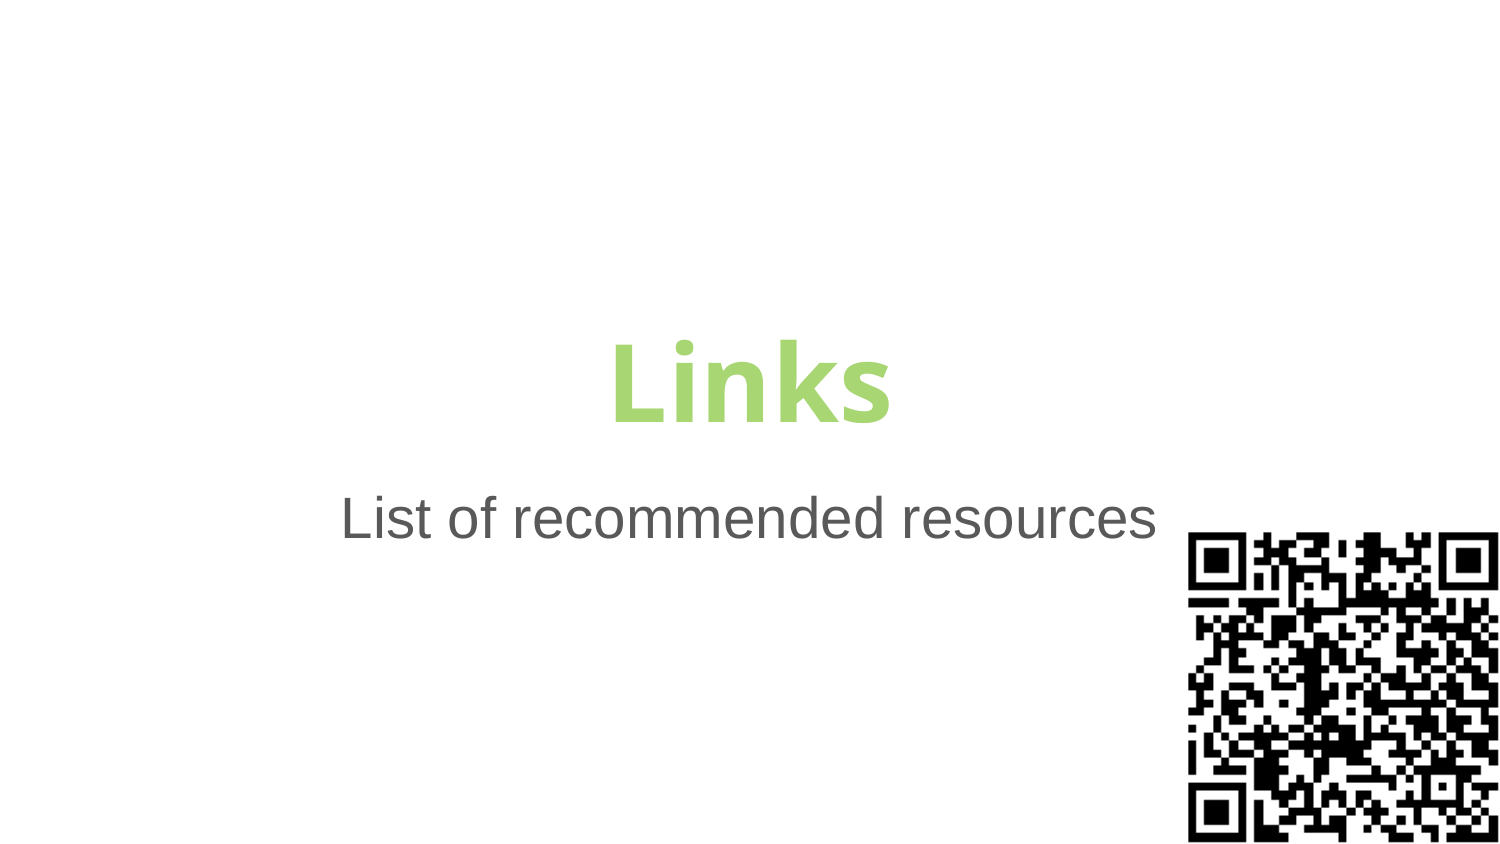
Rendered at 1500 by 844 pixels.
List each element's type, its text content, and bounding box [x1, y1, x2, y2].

picture [1187, 531, 1500, 844]
subtitle List of recommended resources [51, 464, 1449, 595]
title Links [51, 122, 1449, 459]
